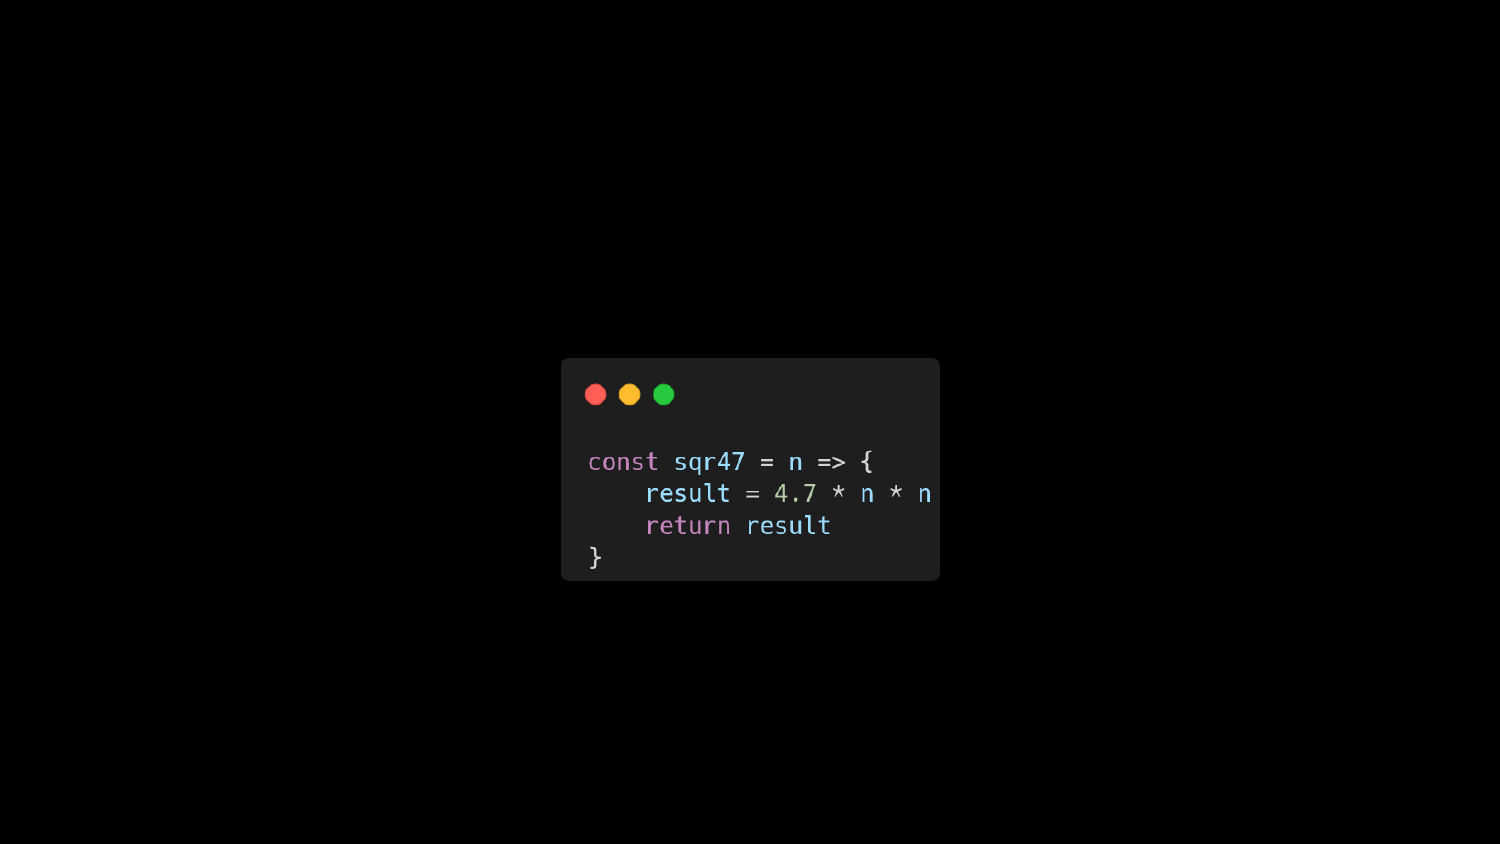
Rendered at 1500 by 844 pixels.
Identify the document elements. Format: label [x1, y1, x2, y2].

picture [465, 262, 1035, 676]
